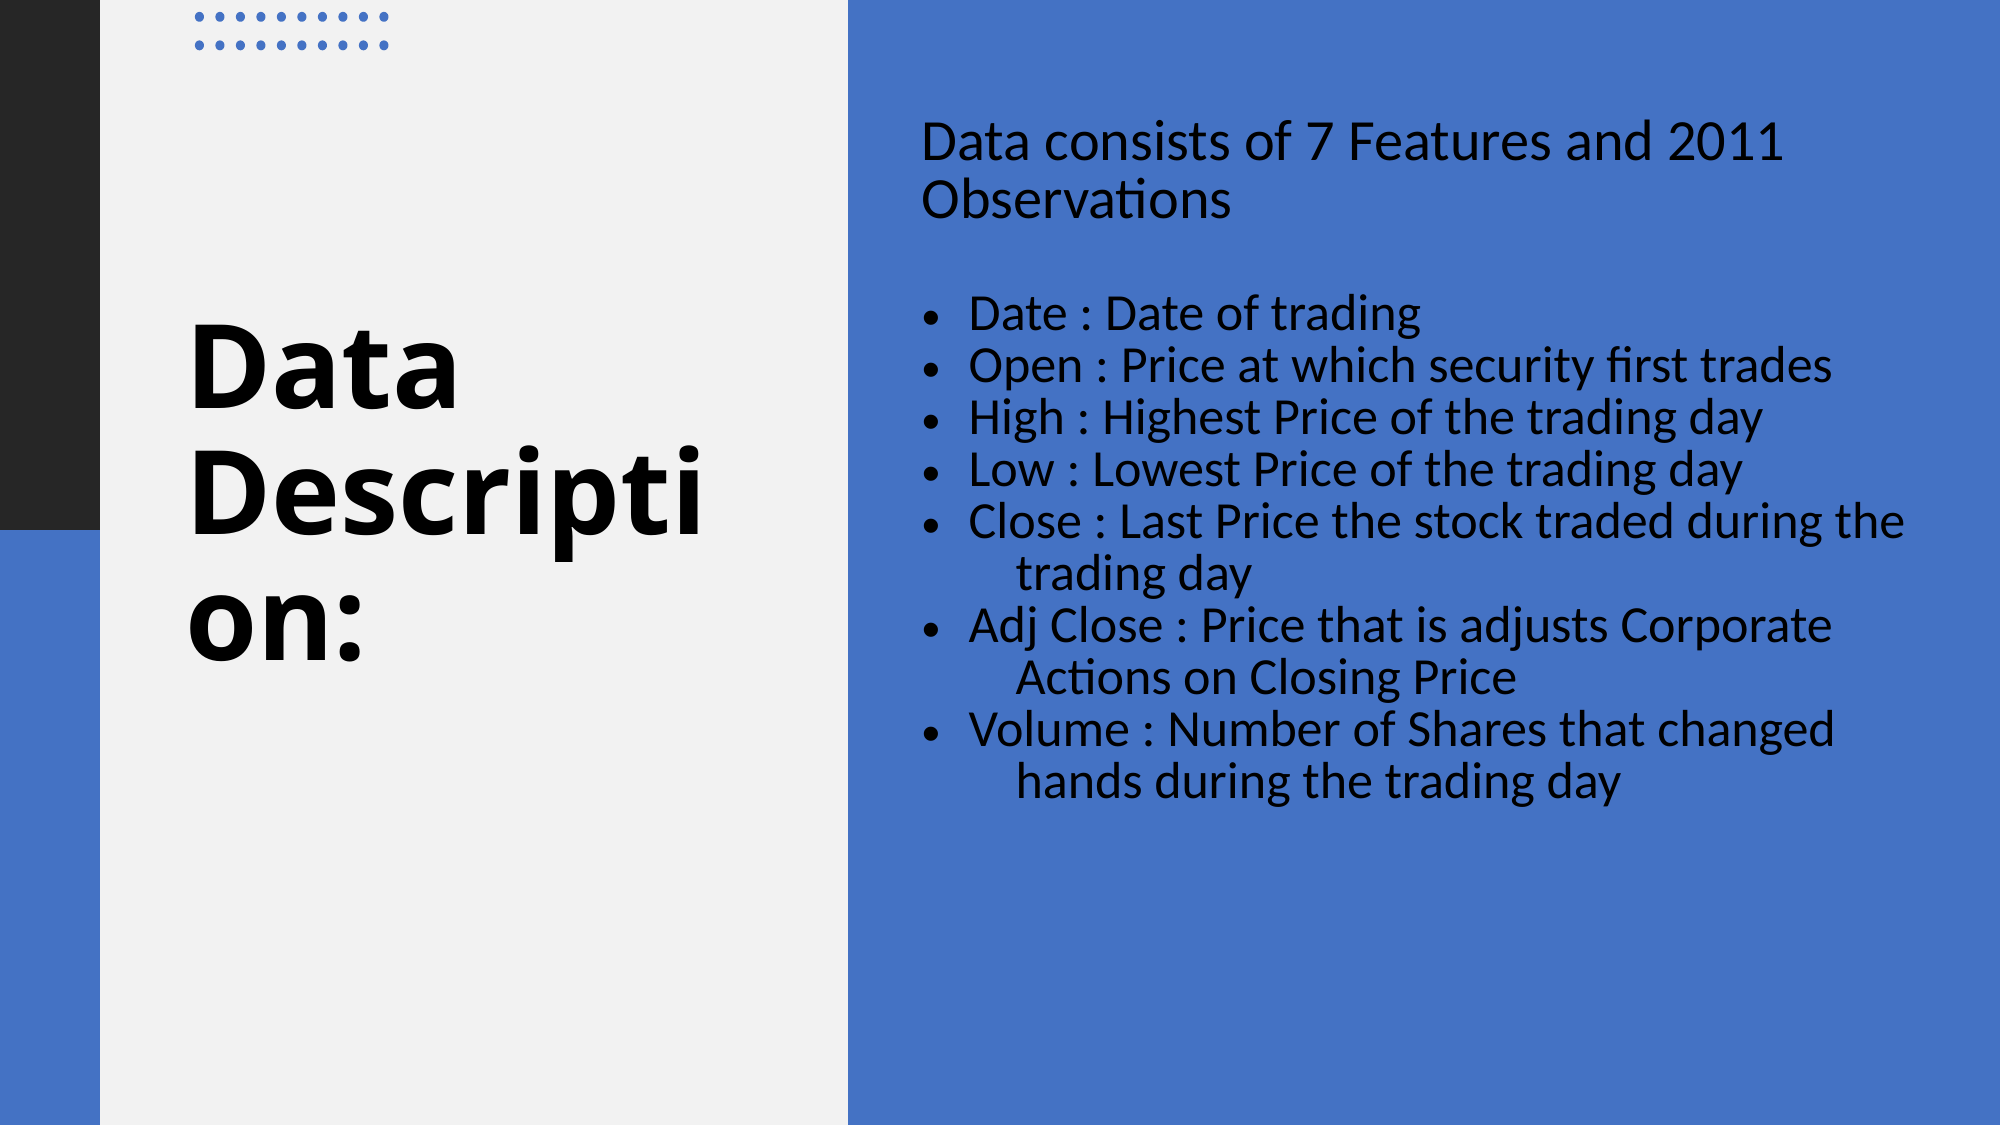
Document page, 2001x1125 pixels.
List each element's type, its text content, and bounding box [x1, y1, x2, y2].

table_header Data consists of 7 Features and 2011 Observations Date : Date of trading Open : Price at which security first trades High : Highest Price of the trading day Low : Lowest Price of the trading day Close : Last Price the stock traded during the trading day Adj Close : Price that is adjusts Corporate Actions on Closing Price Volume : Number of Shares that changed hands during the trading day [922, 116, 1938, 1013]
title Data Description: [170, 188, 793, 693]
text_box [0, 0, 2000, 1125]
